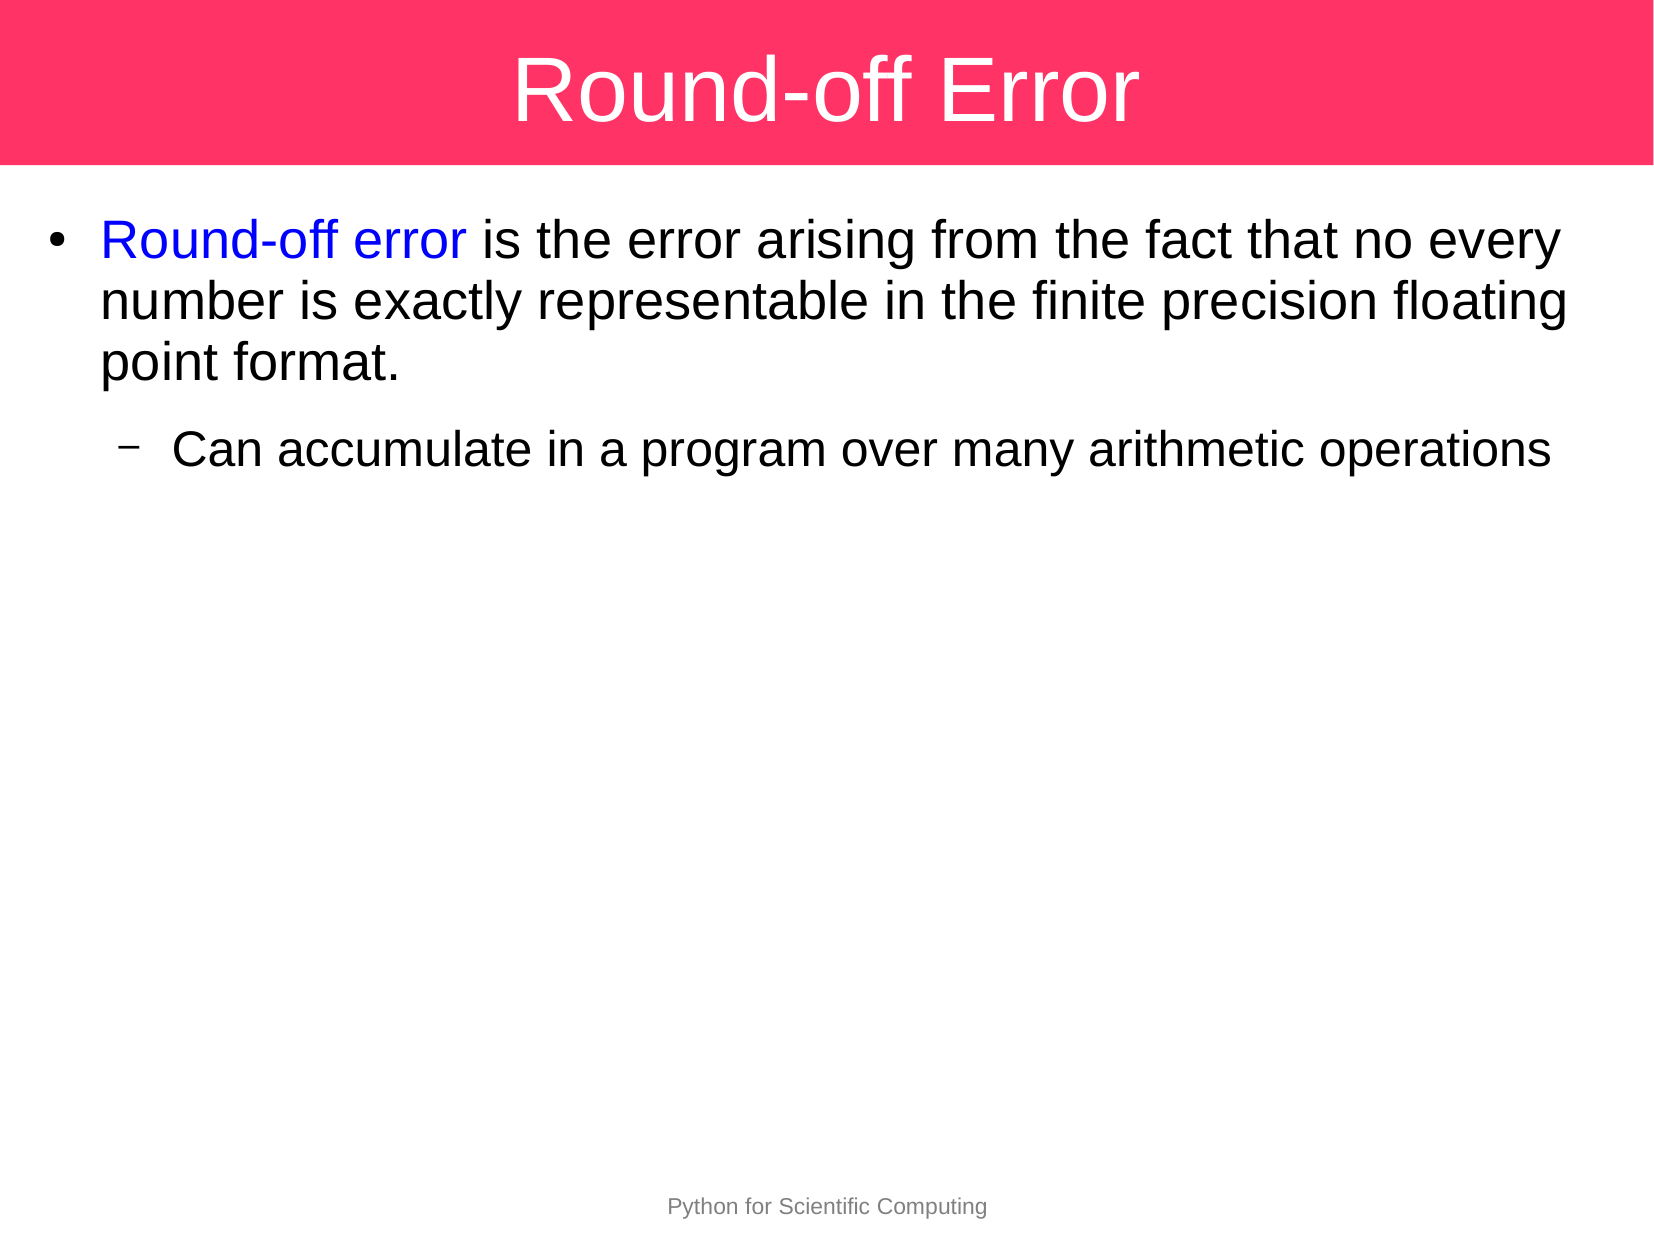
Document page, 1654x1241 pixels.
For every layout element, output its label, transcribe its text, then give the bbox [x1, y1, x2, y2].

title Round-off Error [82, 31, 1571, 148]
list Round-off error is the error arising from the fact that no every number is exactly representable in the finite precision floating point format. Can accumulate in a program over many arithmetic operations [30, 210, 1621, 930]
